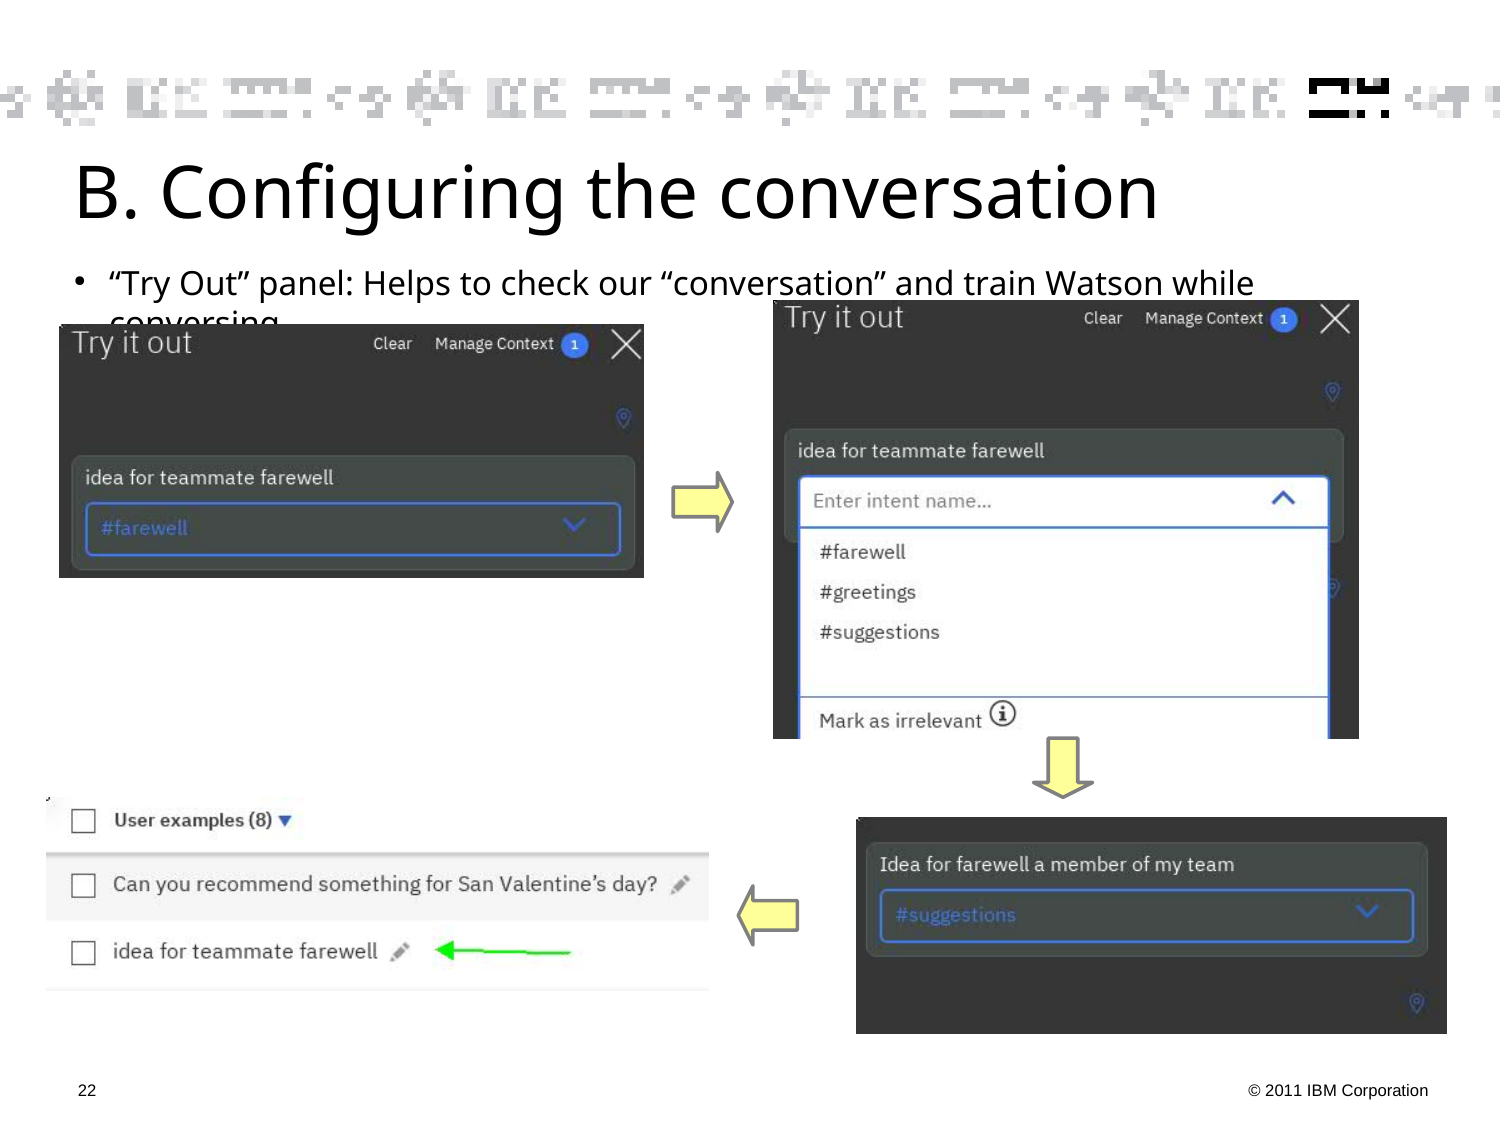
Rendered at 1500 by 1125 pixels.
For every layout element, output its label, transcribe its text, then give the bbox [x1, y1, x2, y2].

text_box [1033, 738, 1093, 798]
picture [0, 0, 1500, 1125]
list “Try Out” panel: Helps to check our “conversation” and train Watson while conversing [59, 254, 1447, 916]
text_box [738, 885, 798, 945]
title B. Configuring the conversation [59, 147, 1485, 253]
text_box [673, 472, 733, 532]
